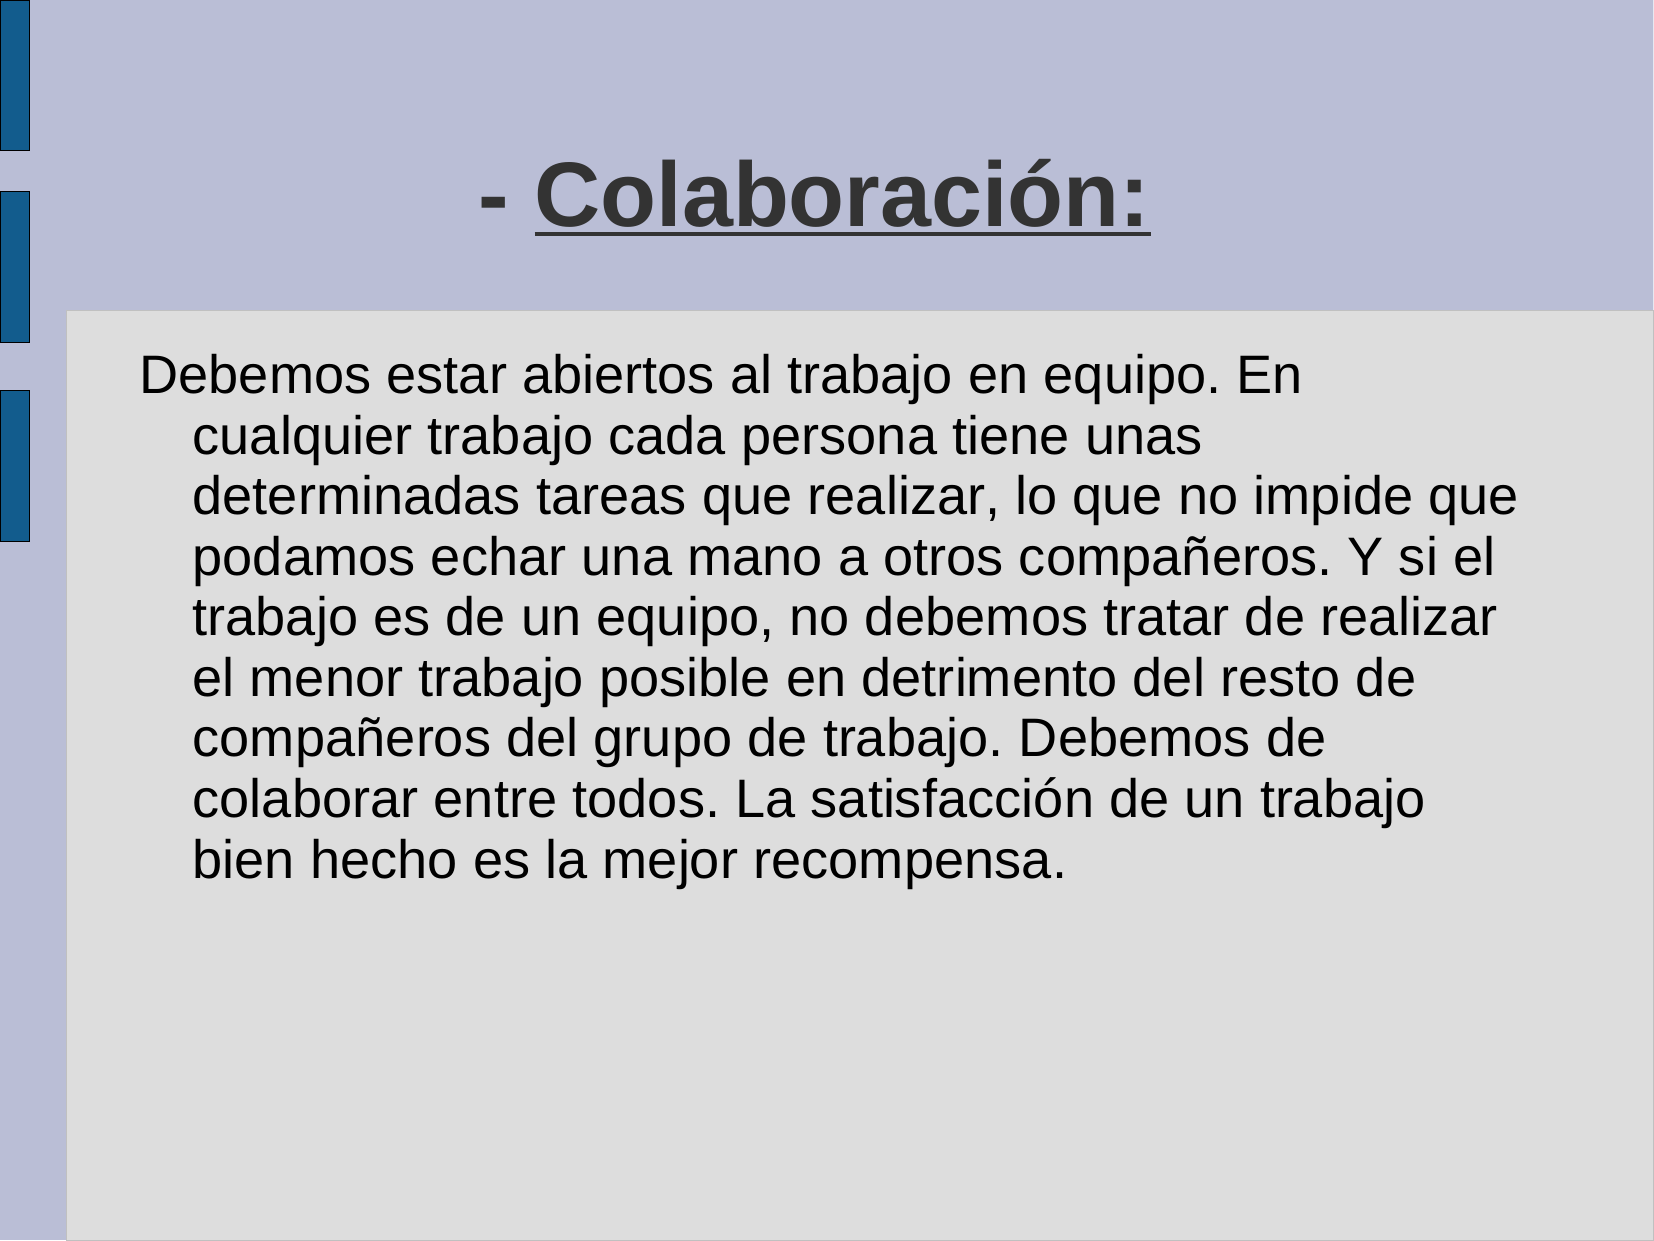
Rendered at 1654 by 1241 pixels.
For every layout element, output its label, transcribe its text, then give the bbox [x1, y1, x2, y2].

list Debemos estar abiertos al trabajo en equipo. En cualquier trabajo cada persona tiene unas determinadas tareas que realizar, lo que no impide que podamos echar una mano a otros compañeros. Y si el trabajo es de un equipo, no debemos tratar de realizar el menor trabajo posible en detrimento del resto de compañeros del grupo de trabajo. Debemos de colaborar entre todos. La satisfacción de un trabajo bien hecho es la mejor recompensa. [121, 344, 1534, 1127]
title - Colaboración: [121, 91, 1534, 299]
